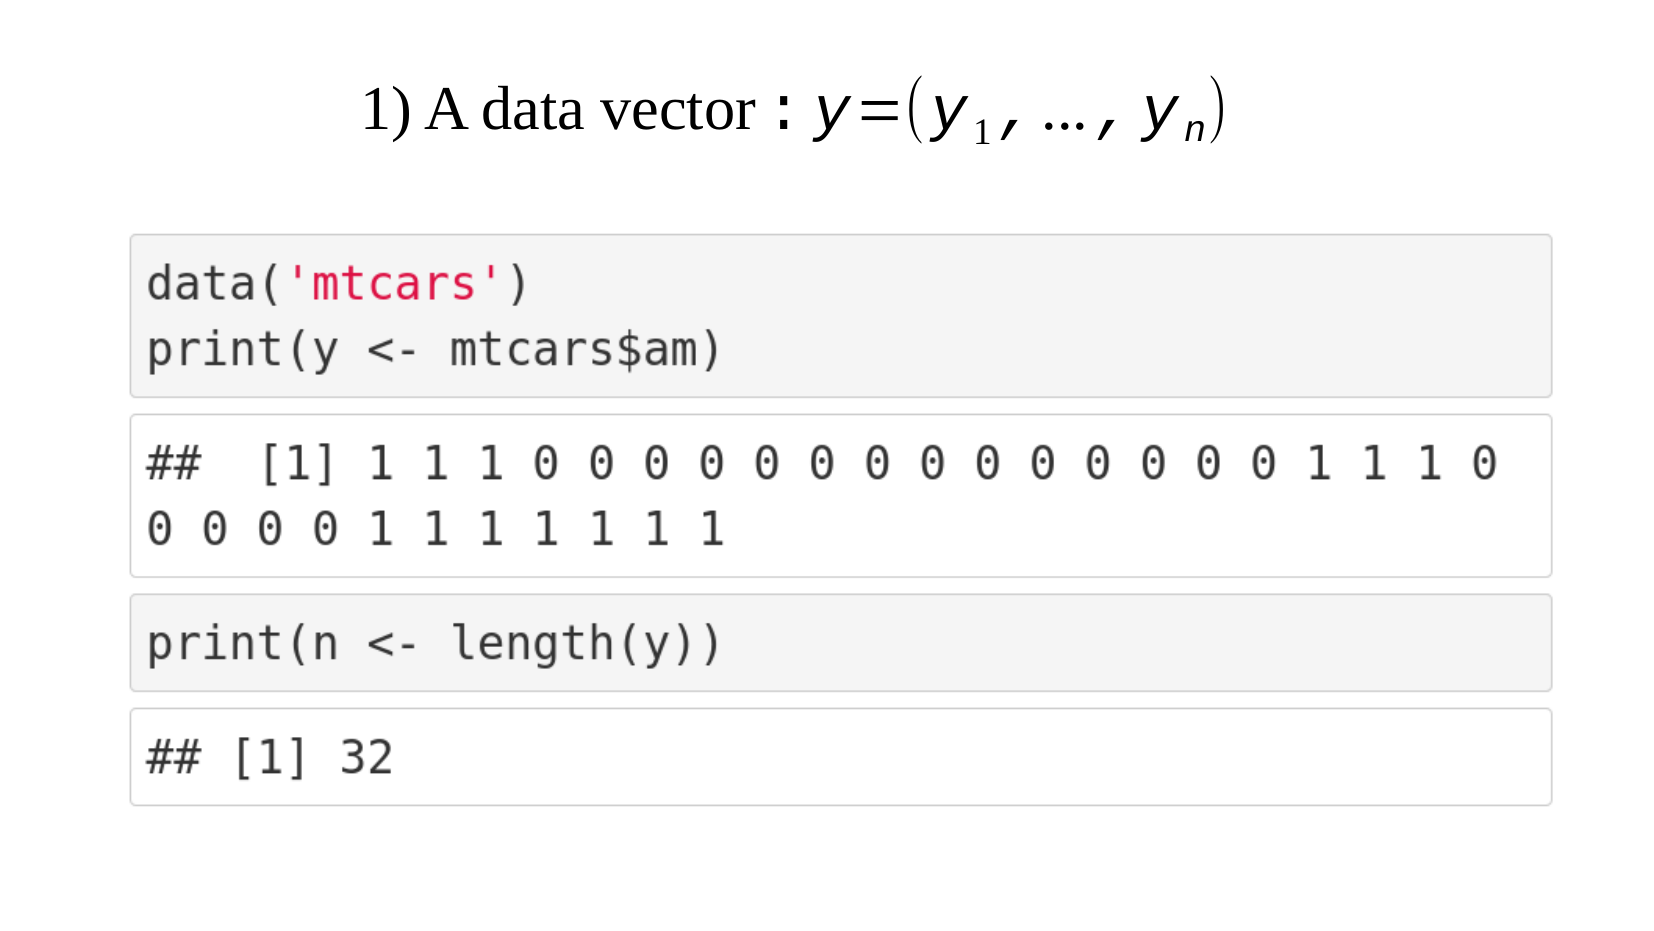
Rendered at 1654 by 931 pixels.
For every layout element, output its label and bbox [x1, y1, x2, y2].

chart [354, 73, 1235, 154]
picture [83, 220, 1606, 869]
